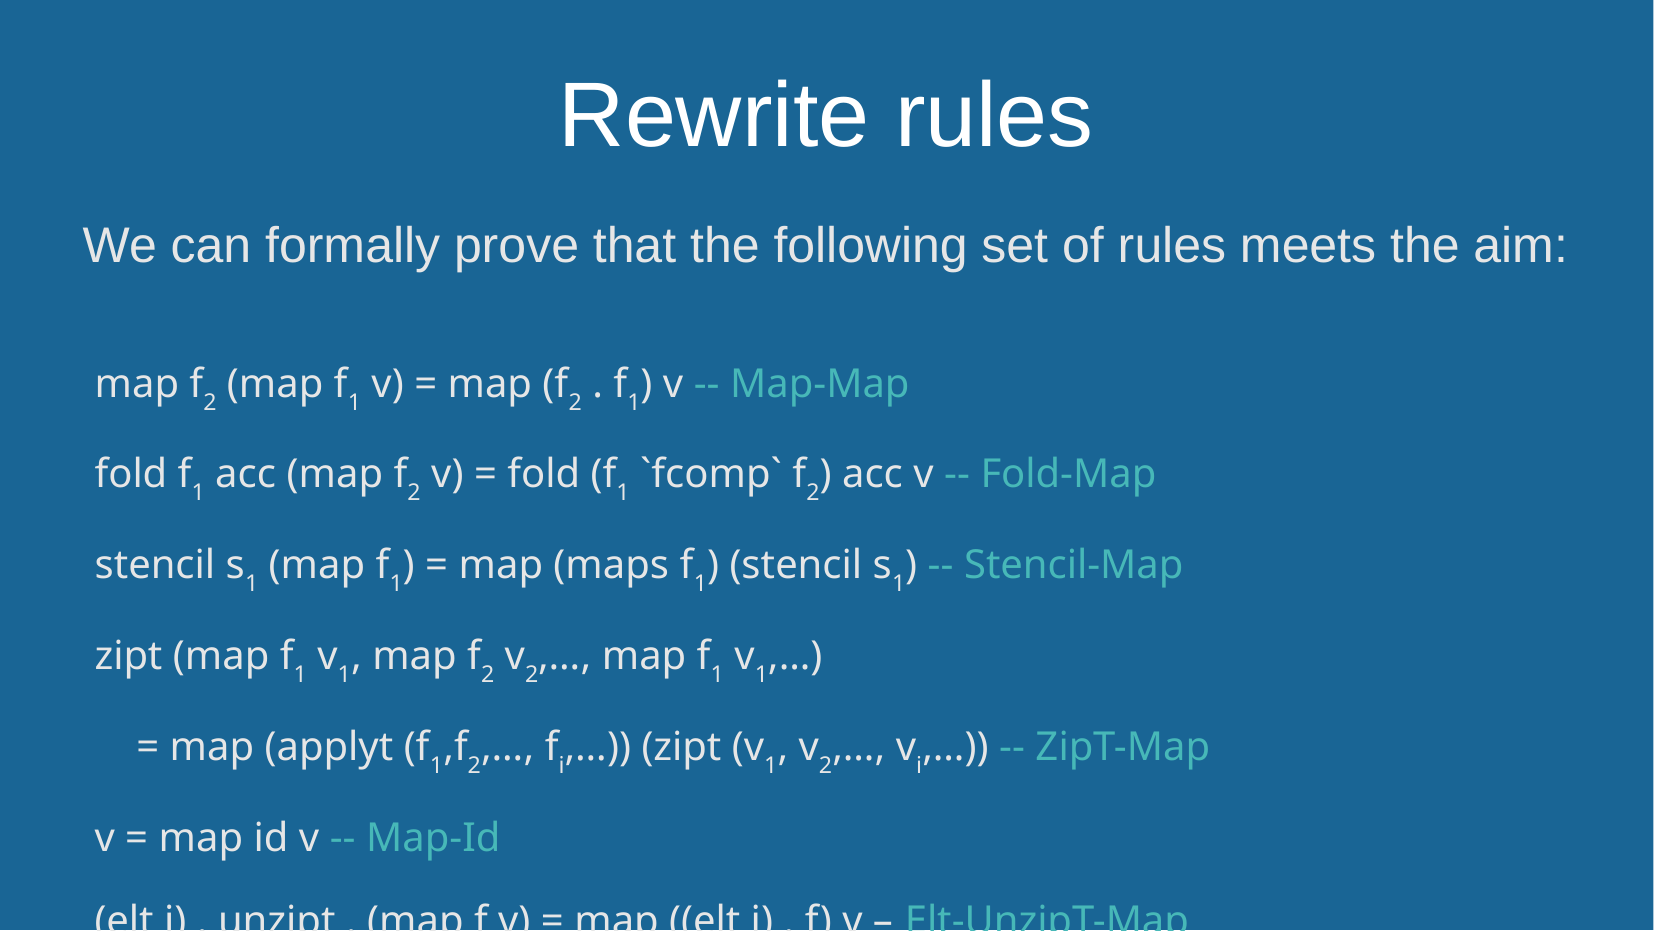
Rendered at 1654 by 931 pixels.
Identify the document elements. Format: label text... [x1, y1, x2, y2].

list We can formally prove that the following set of rules meets the aim: [82, 217, 1571, 331]
title Rewrite rules [82, 37, 1571, 193]
list map f2 (map f1 v) = map (f2 . f1) v -- Map-Map fold f1 acc (map f2 v) = fold (f1 `fcomp` f2) acc v -- Fold-Map stencil s1 (map f1) = map (maps f1) (stencil s1) -- Stencil-Map zipt (map f1 v1, map f2 v2,…, map f1 v1,…) = map (applyt (f1,f2,…, fi,…)) (zipt (v1, v2,…, vi,…)) -- ZipT-Map v = map id v -- Map-Id (elt i) . unzipt . (map f v) = map ((elt i) . f) v – Elt-UnzipT-Map [94, 354, 1583, 931]
